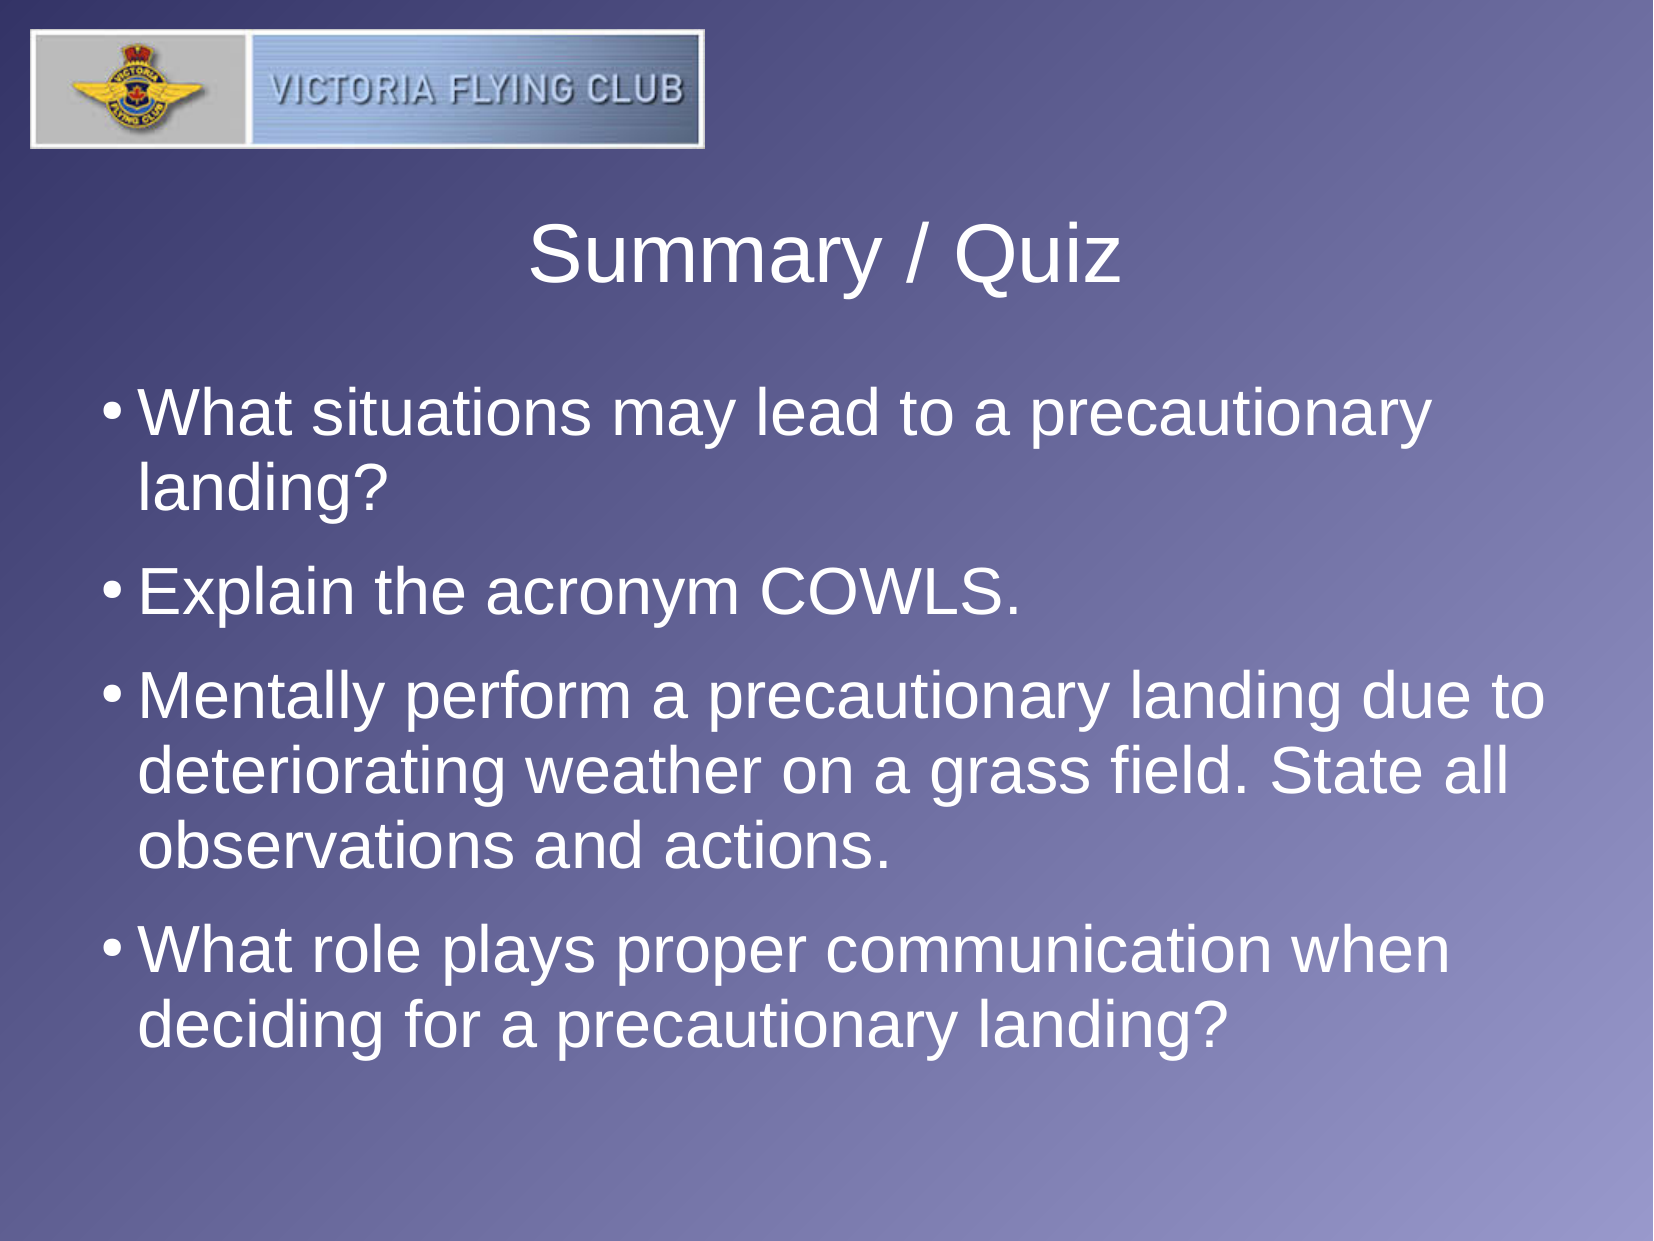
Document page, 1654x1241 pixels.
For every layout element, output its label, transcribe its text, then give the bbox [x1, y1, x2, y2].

list What situations may lead to a precautionary landing? Explain the acronym COWLS. Mentally perform a precautionary landing due to deteriorating weather on a grass field. State all observations and actions. What role plays proper communication when deciding for a precautionary landing? [82, 375, 1571, 1201]
title Summary / Quiz [82, 150, 1571, 358]
picture [30, 29, 705, 149]
